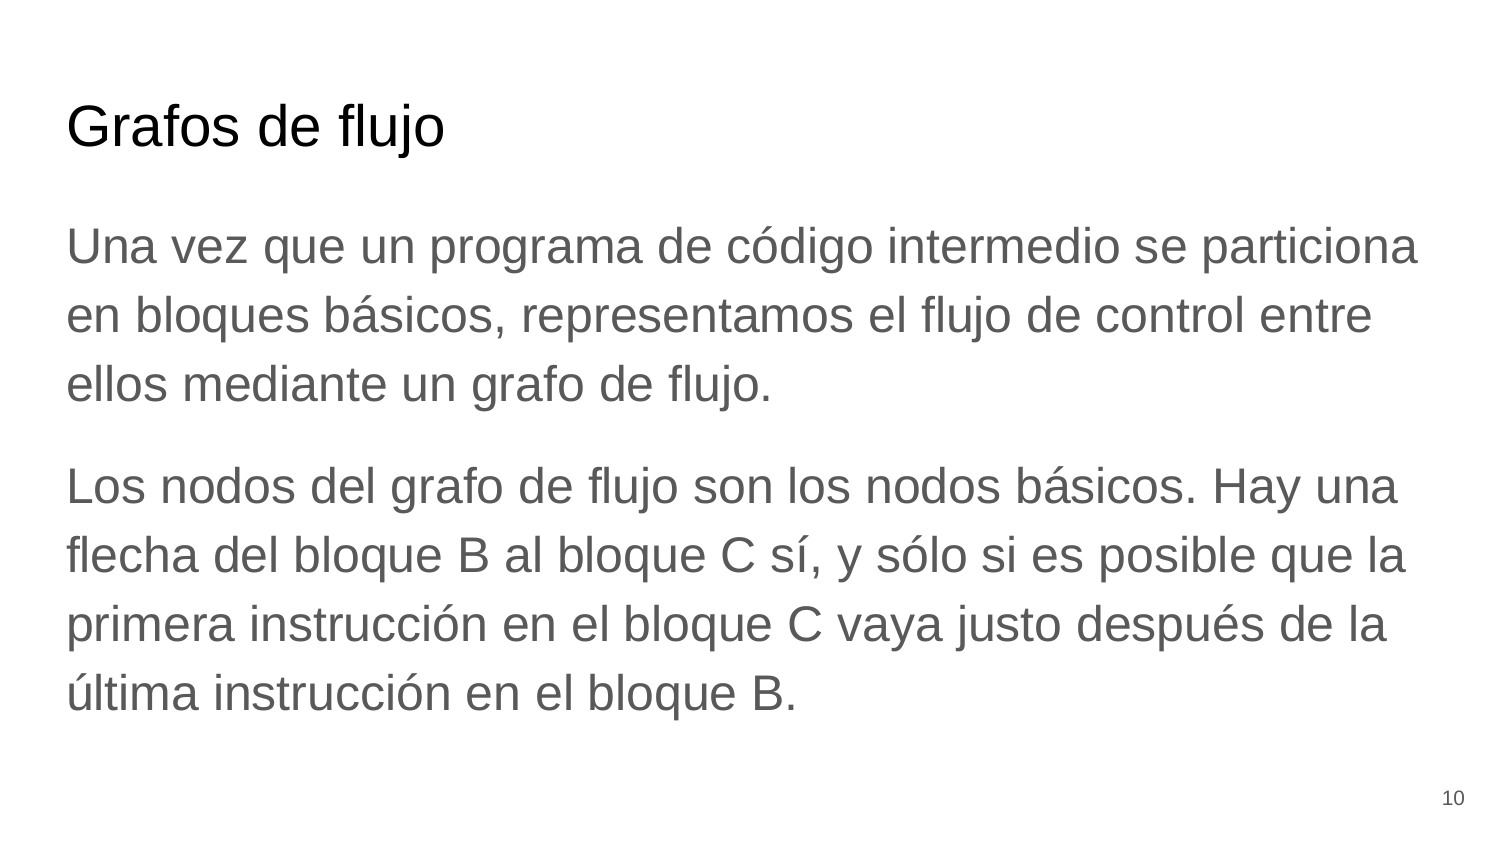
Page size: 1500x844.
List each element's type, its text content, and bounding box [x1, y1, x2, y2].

list Una vez que un programa de código intermedio se particiona en bloques básicos, representamos el flujo de control entre ellos mediante un grafo de flujo. Los nodos del grafo de flujo son los nodos básicos. Hay una flecha del bloque B al bloque C sí, y sólo si es posible que la primera instrucción en el bloque C vaya justo después de la última instrucción en el bloque B. [51, 189, 1449, 750]
slide_number <number> [1389, 764, 1480, 830]
title Grafos de flujo [51, 72, 1449, 167]
